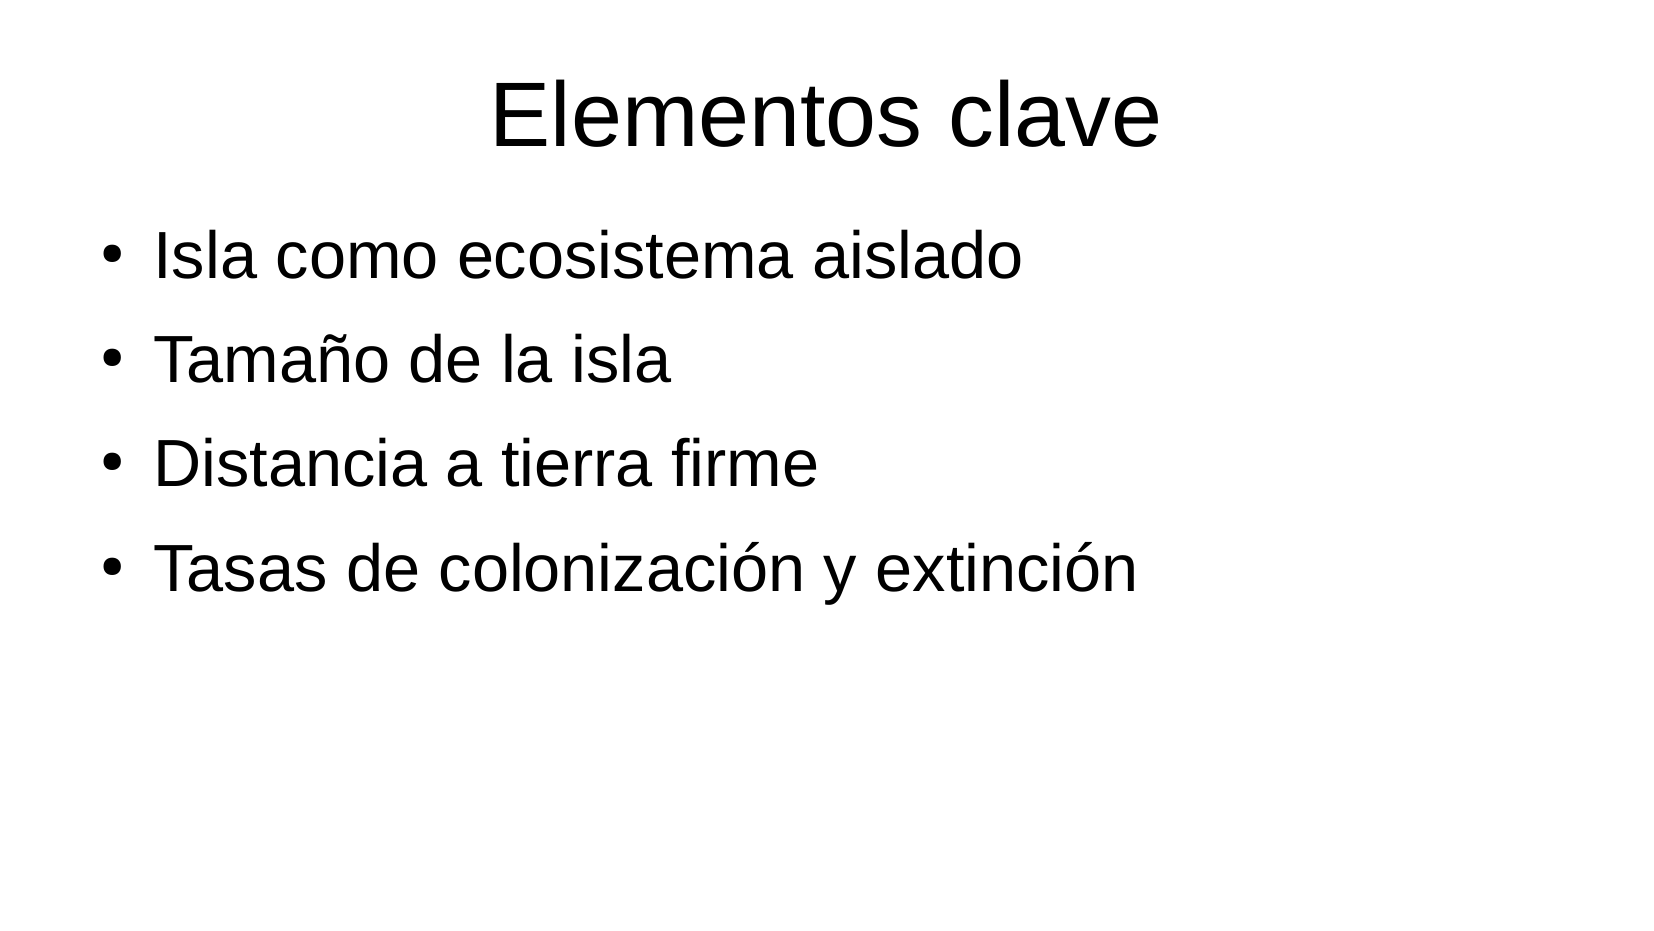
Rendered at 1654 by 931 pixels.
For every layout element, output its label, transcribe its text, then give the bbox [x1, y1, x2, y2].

title Elementos clave [82, 37, 1571, 193]
list Isla como ecosistema aislado Tamaño de la isla Distancia a tierra firme Tasas de colonización y extinción [82, 217, 1571, 758]
